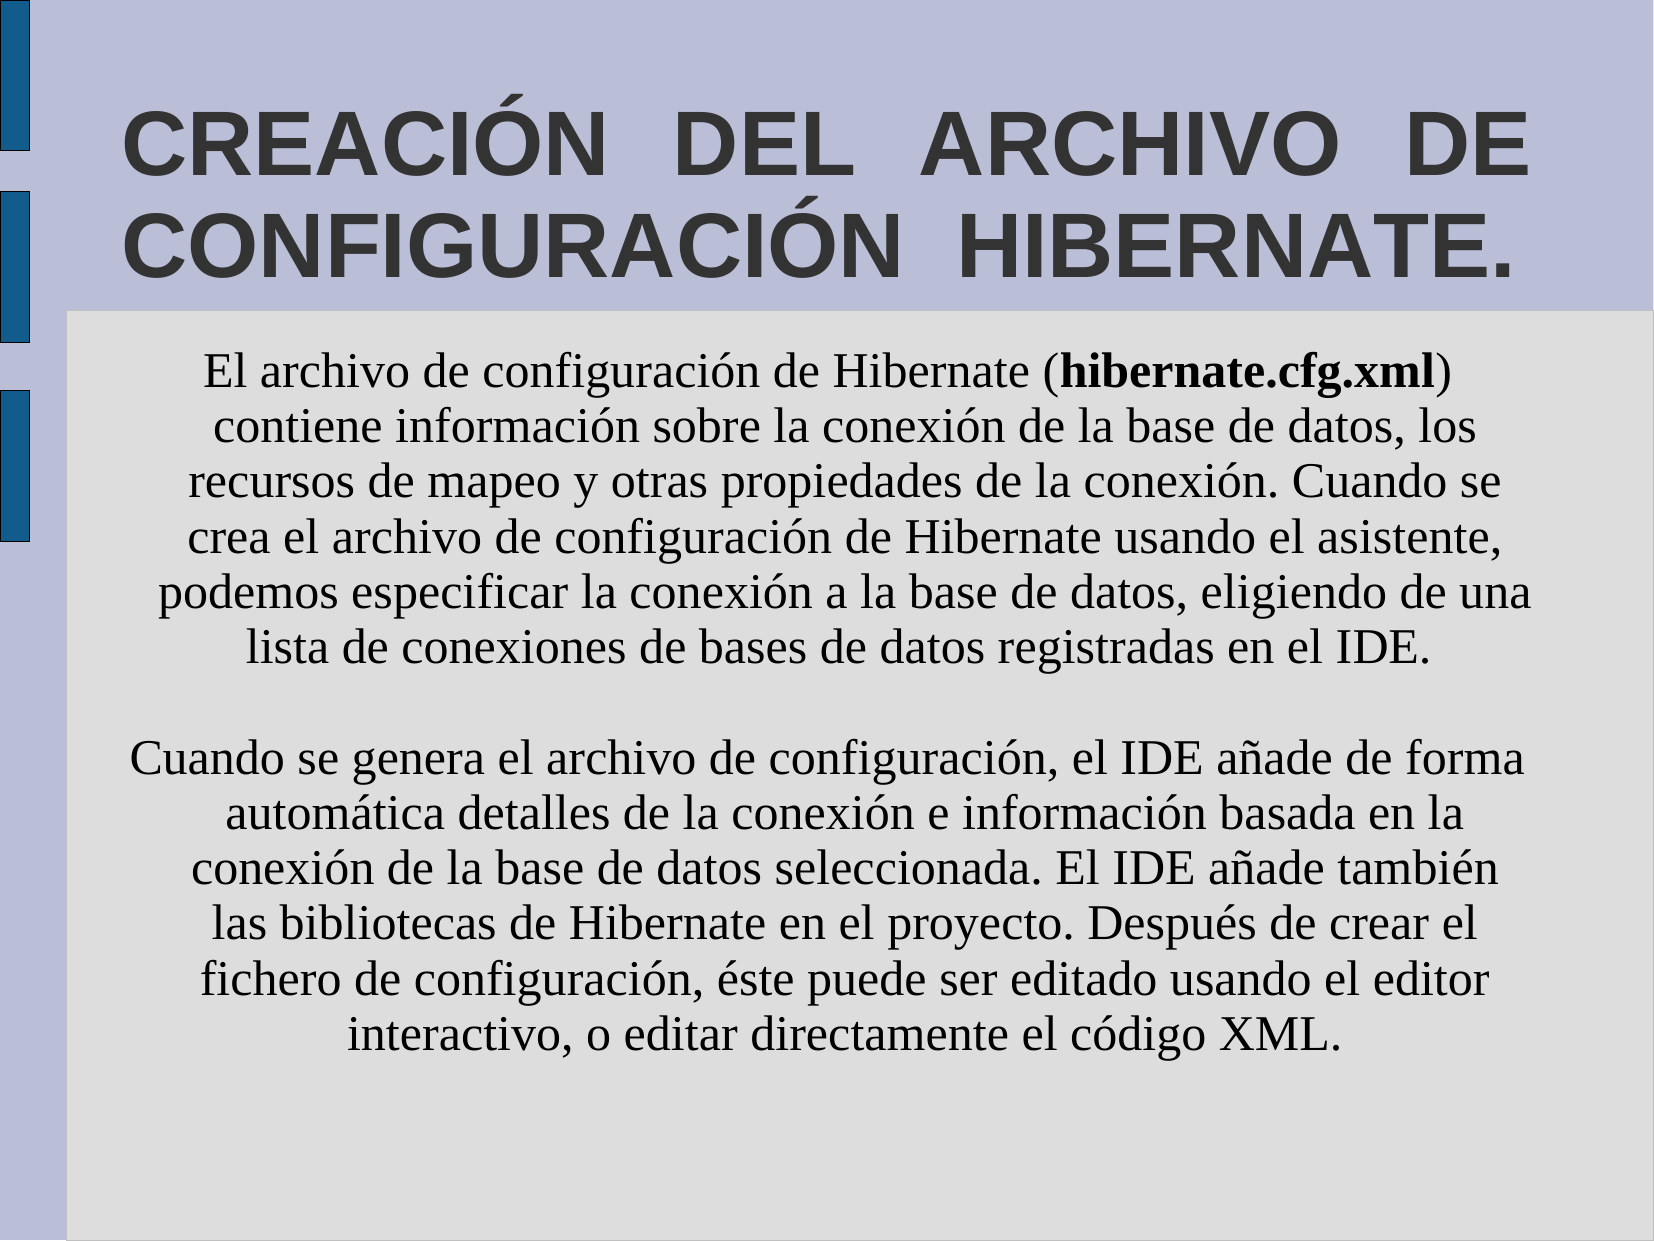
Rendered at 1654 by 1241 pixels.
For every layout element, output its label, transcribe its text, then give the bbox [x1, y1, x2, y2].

subtitle El archivo de configuración de Hibernate (hibernate.cfg.xml) contiene información sobre la conexión de la base de datos, los recursos de mapeo y otras propiedades de la conexión. Cuando se crea el archivo de configuración de Hibernate usando el asistente, podemos especificar la conexión a la base de datos, eligiendo de una lista de conexiones de bases de datos registradas en el IDE. Cuando se genera el archivo de configuración, el IDE añade de forma automática detalles de la conexión e información basada en la conexión de la base de datos seleccionada. El IDE añade también las bibliotecas de Hibernate en el proyecto. Después de crear el fichero de configuración, éste puede ser editado usando el editor interactivo, o editar directamente el código XML. [121, 318, 1534, 1086]
title CREACIÓN DEL ARCHIVO DE CONFIGURACIÓN HIBERNATE. [121, 92, 1534, 298]
